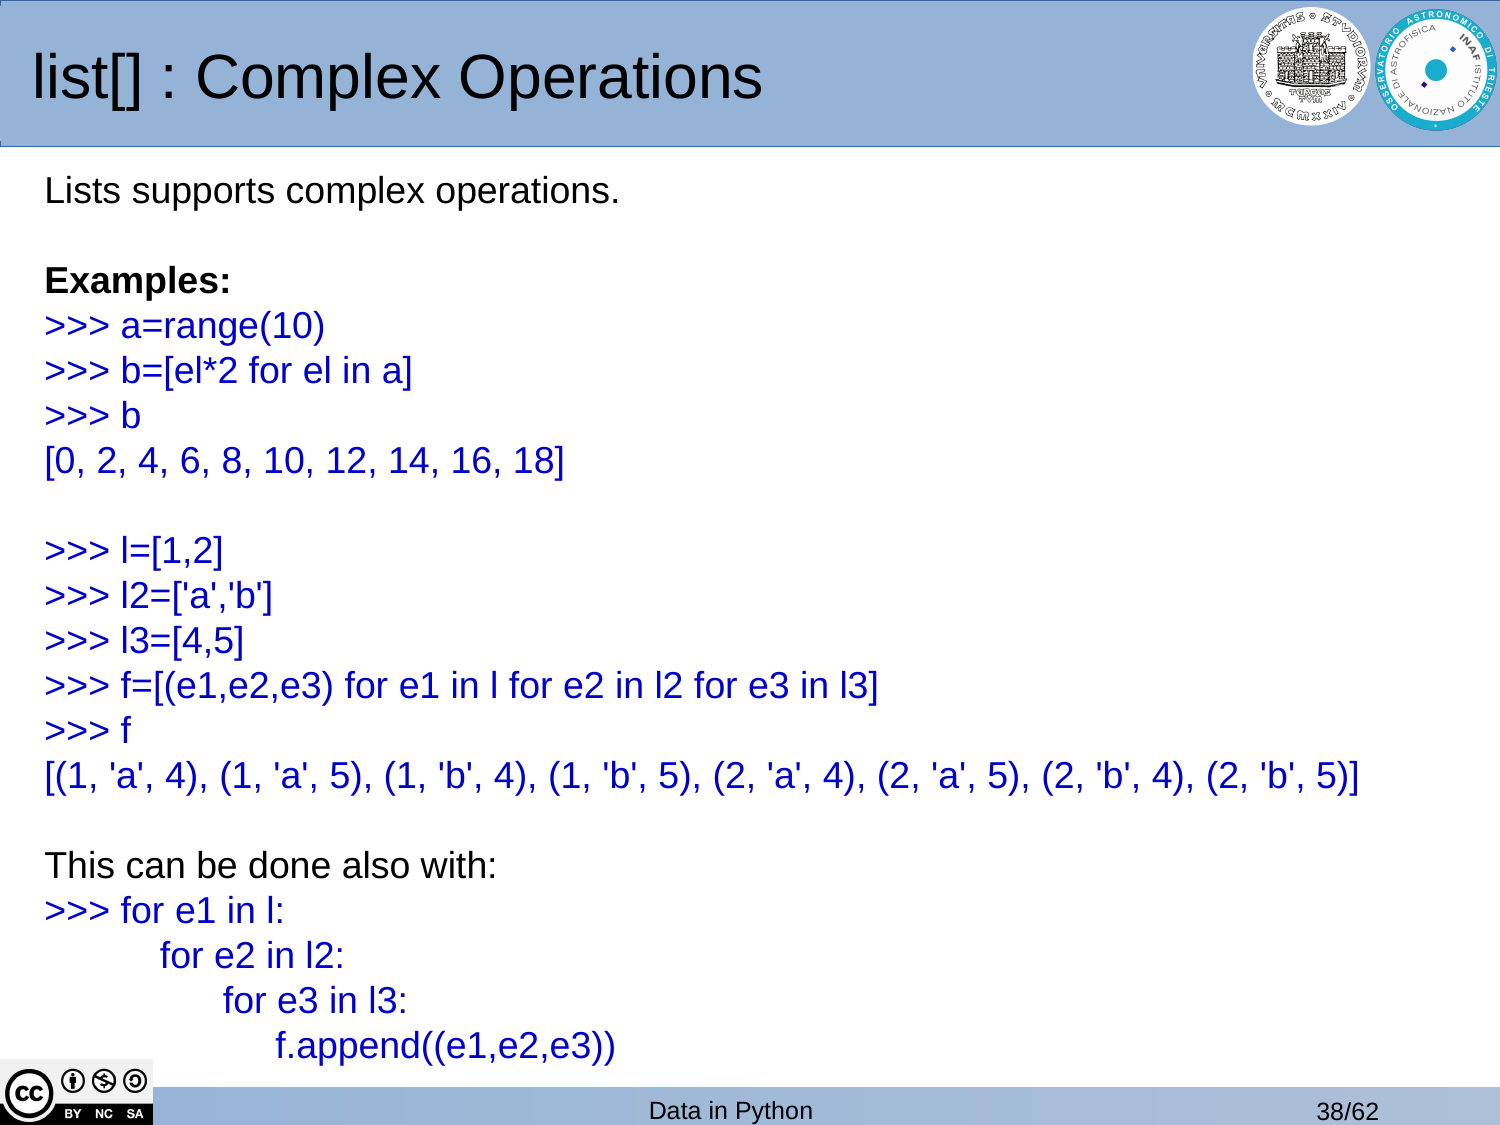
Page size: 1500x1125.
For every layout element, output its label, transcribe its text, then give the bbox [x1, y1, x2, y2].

picture [0, 1059, 153, 1125]
list Lists supports complex operations. Examples: >>> a=range(10) >>> b=[el*2 for el in a] >>> b [0, 2, 4, 6, 8, 10, 12, 14, 16, 18] >>> l=[1,2] >>> l2=['a','b'] >>> l3=[4,5] >>> f=[(e1,e2,e3) for e1 in l for e2 in l2 for e3 in l3] >>> f [(1, 'a', 4), (1, 'a', 5), (1, 'b', 4), (1, 'b', 5), (2, 'a', 4), (2, 'a', 5), (2, 'b', 4), (2, 'b', 5)] This can be done also with: >>> for e1 in l: for e2 in l2: for e3 in l3: f.append((e1,e2,e3)) [29, 158, 1500, 1071]
picture [1253, 0, 1500, 156]
text_box list[] : Complex Operations [0, 5, 1253, 141]
